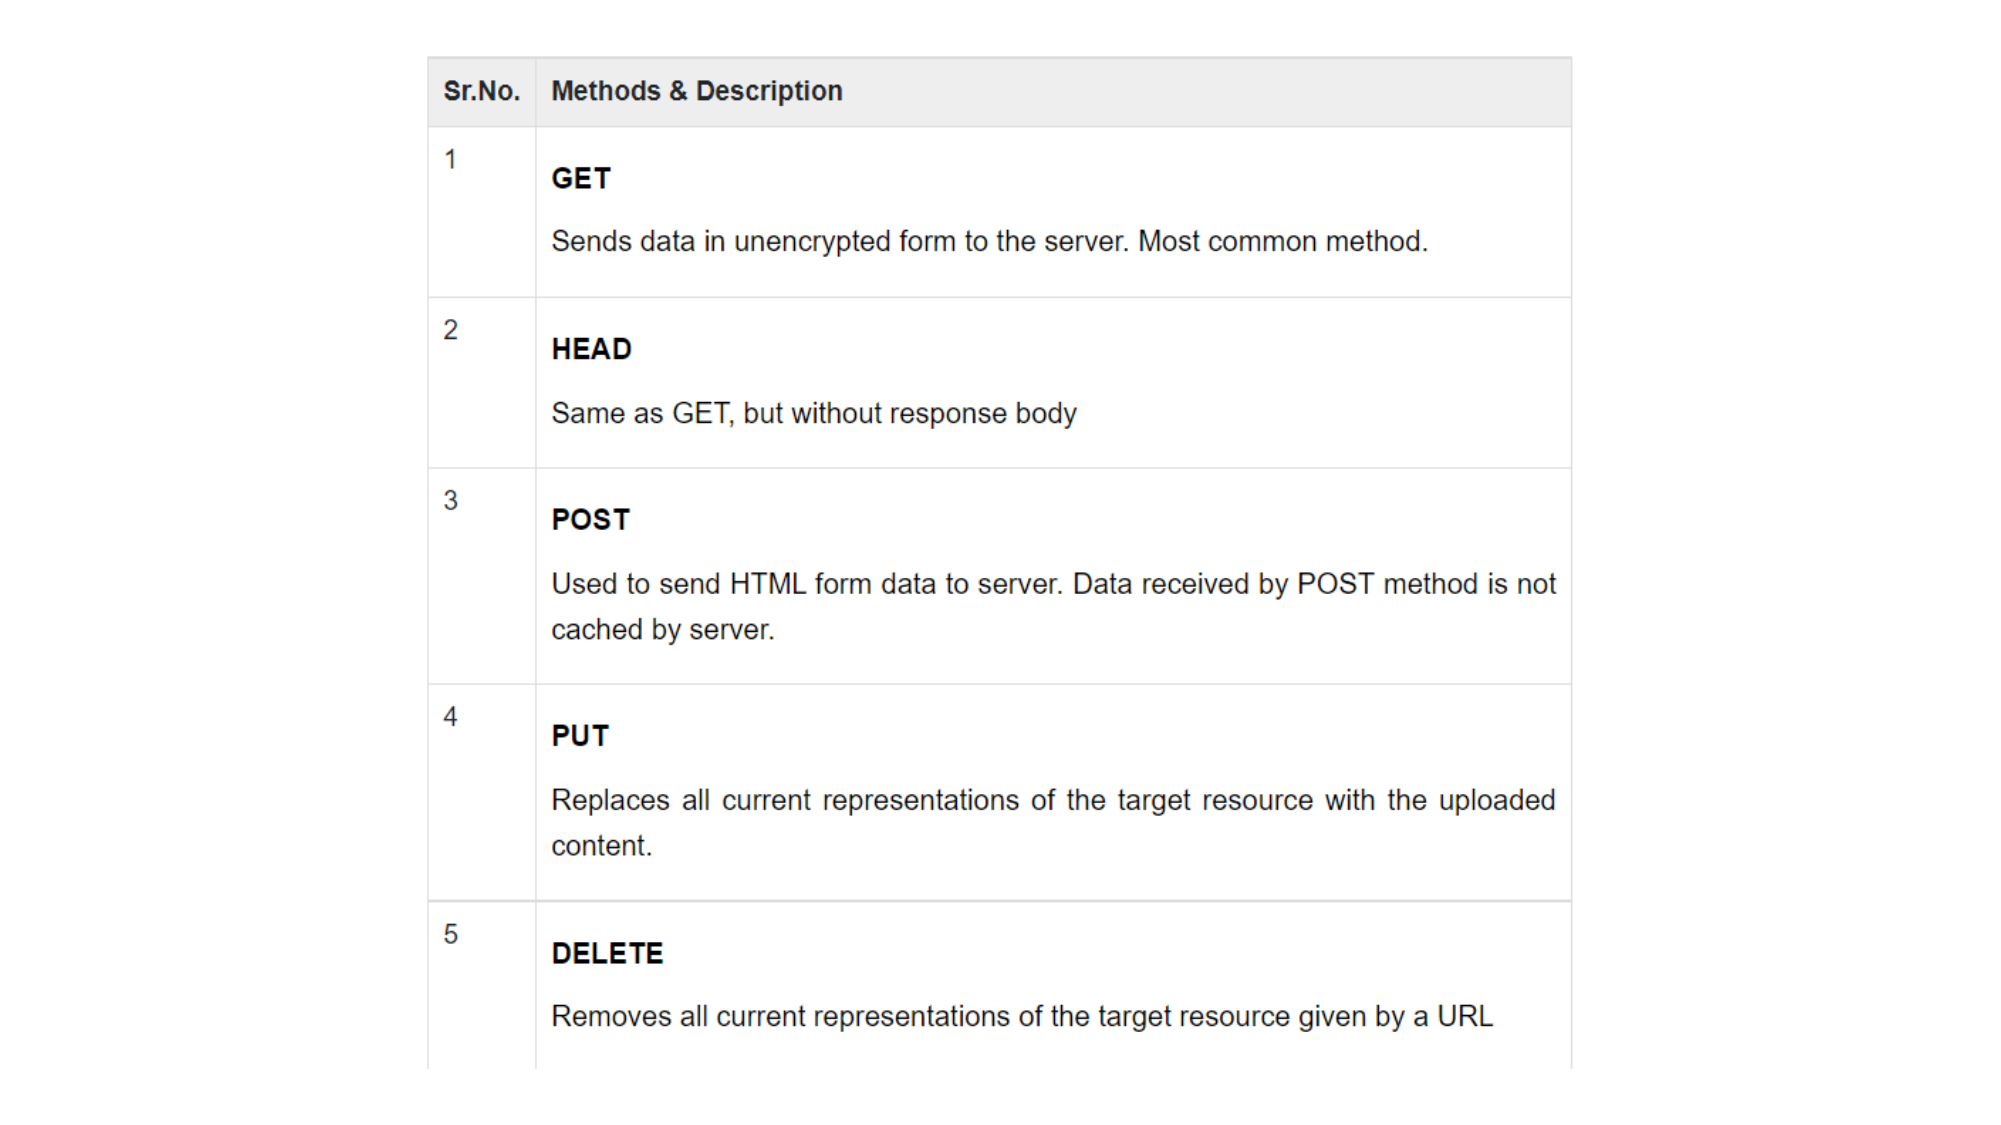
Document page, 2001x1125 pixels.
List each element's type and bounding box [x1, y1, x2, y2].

picture [426, 56, 1574, 1069]
